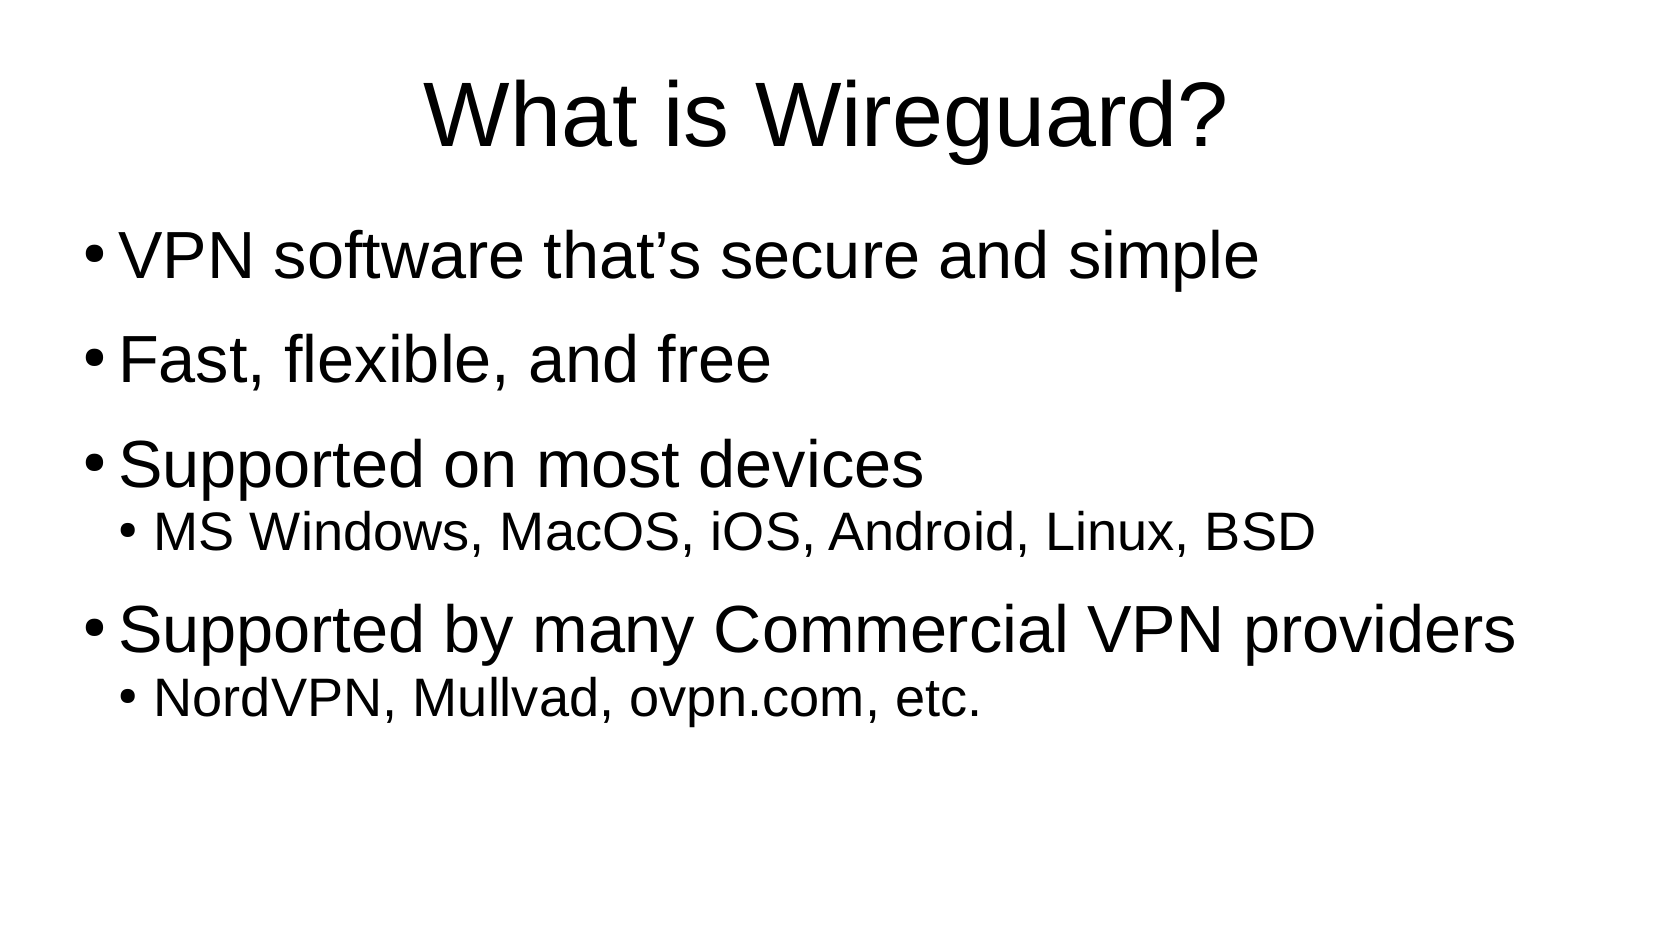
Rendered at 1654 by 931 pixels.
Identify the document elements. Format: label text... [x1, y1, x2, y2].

title What is Wireguard? [82, 37, 1571, 193]
subtitle VPN software that’s secure and simple Fast, flexible, and free Supported on most devices MS Windows, MacOS, iOS, Android, Linux, BSD Supported by many Commercial VPN providers NordVPN, Mullvad, ovpn.com, etc. [82, 217, 1571, 758]
